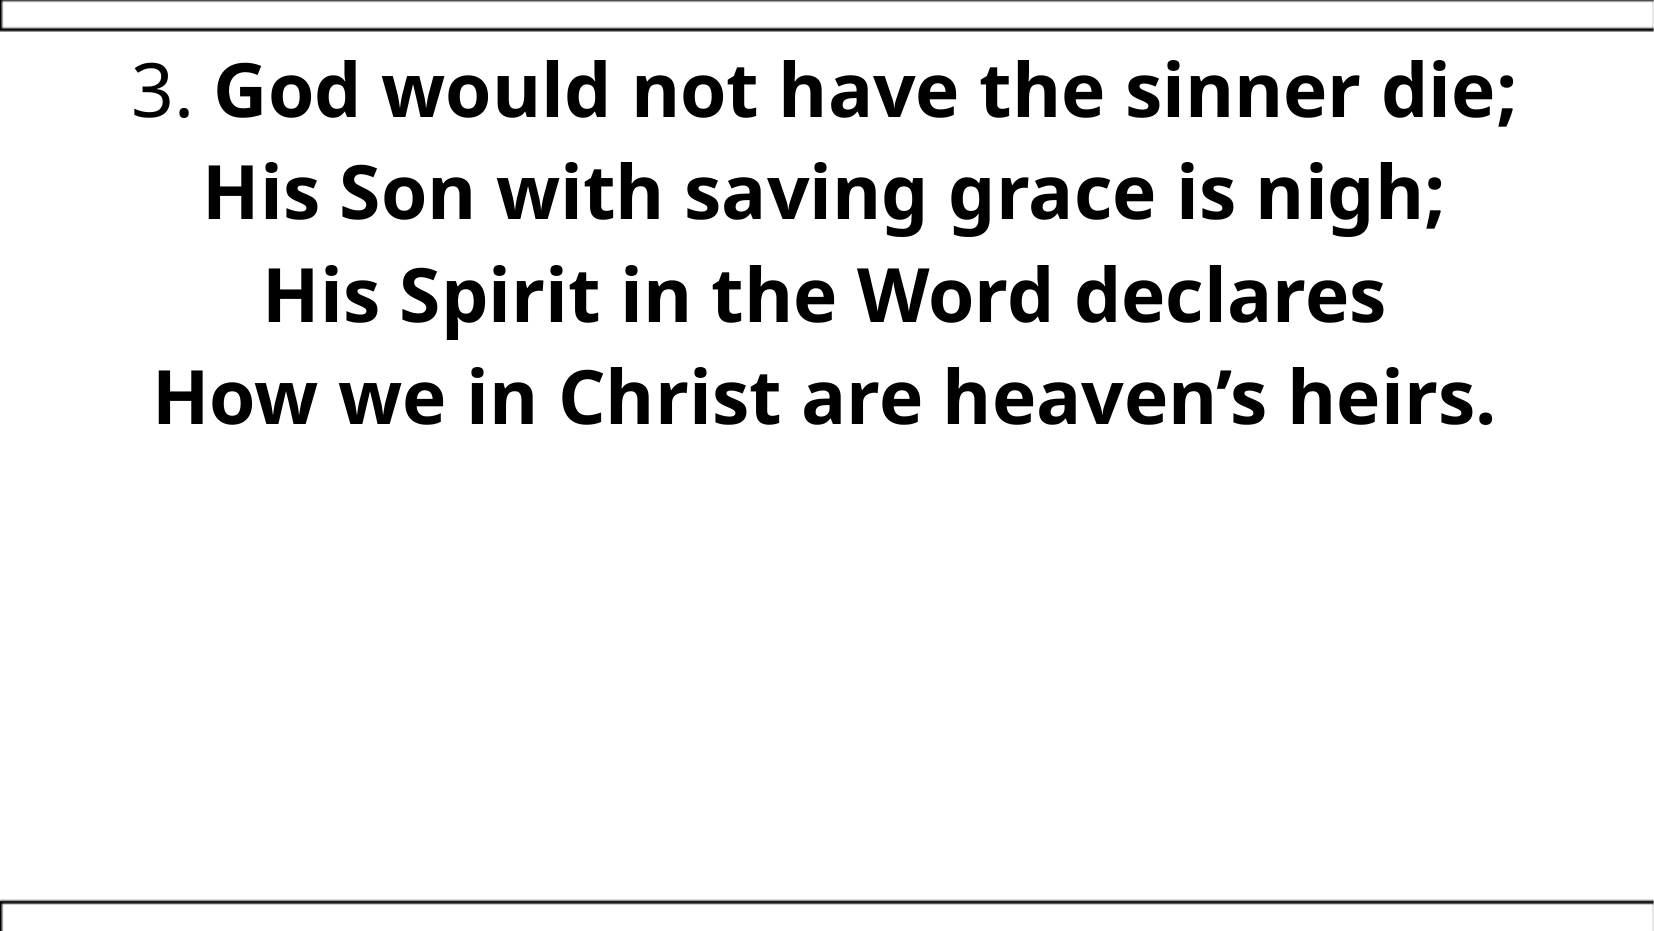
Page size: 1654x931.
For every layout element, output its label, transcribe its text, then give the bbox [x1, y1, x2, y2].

picture [0, 0, 1654, 931]
text_box 3. God would not have the sinner die; His Son with saving grace is nigh; His Spirit in the Word declares How we in Christ are heaven’s heirs. [75, 30, 1576, 445]
